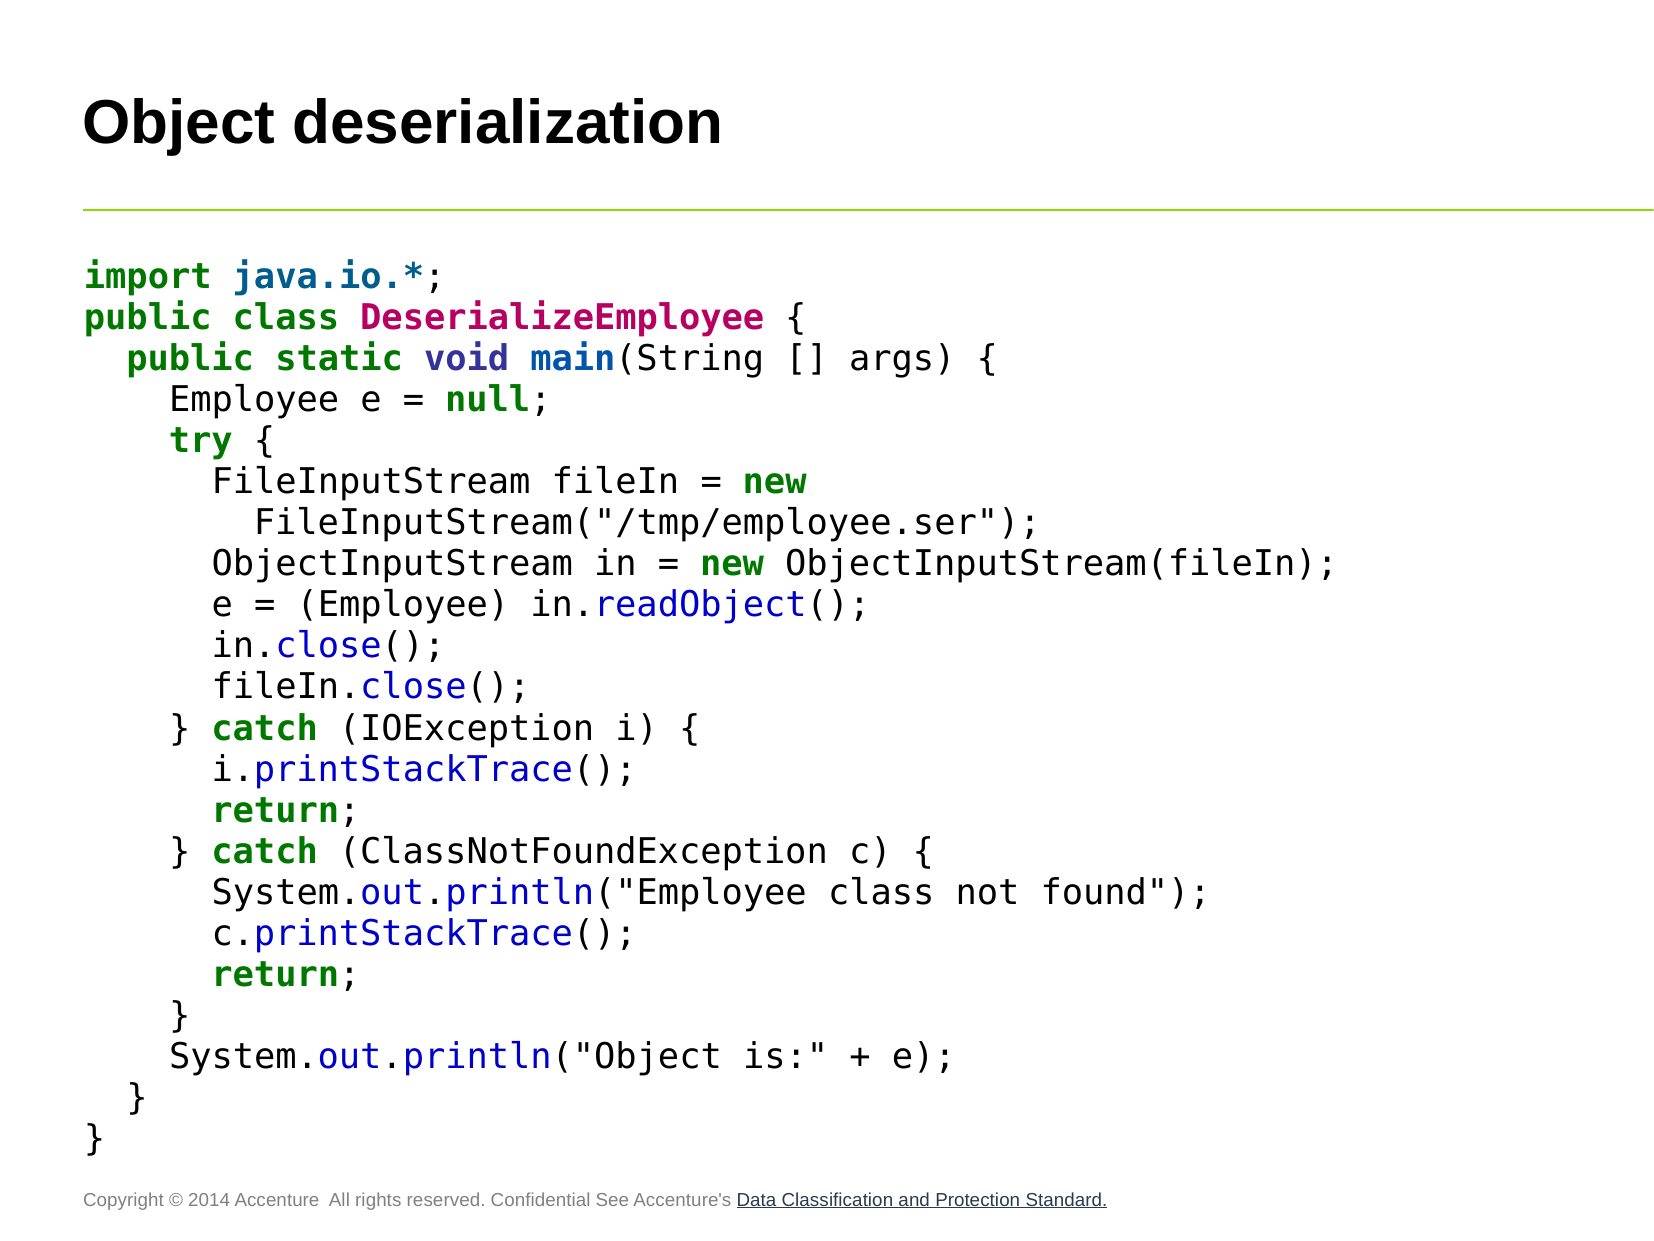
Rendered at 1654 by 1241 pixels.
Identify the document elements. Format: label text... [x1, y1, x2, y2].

title Object deserialization [82, 49, 1571, 196]
list import java.io.*; public class DeserializeEmployee { public static void main(String [] args) { Employee e = null; try { FileInputStream fileIn = new FileInputStream("/tmp/employee.ser"); ObjectInputStream in = new ObjectInputStream(fileIn); e = (Employee) in.readObject(); in.close(); fileIn.close(); } catch (IOException i) { i.printStackTrace(); return; } catch (ClassNotFoundException c) { System.out.println("Employee class not found"); c.printStackTrace(); return; } System.out.println("Object is:" + e); } } [84, 255, 1573, 1166]
